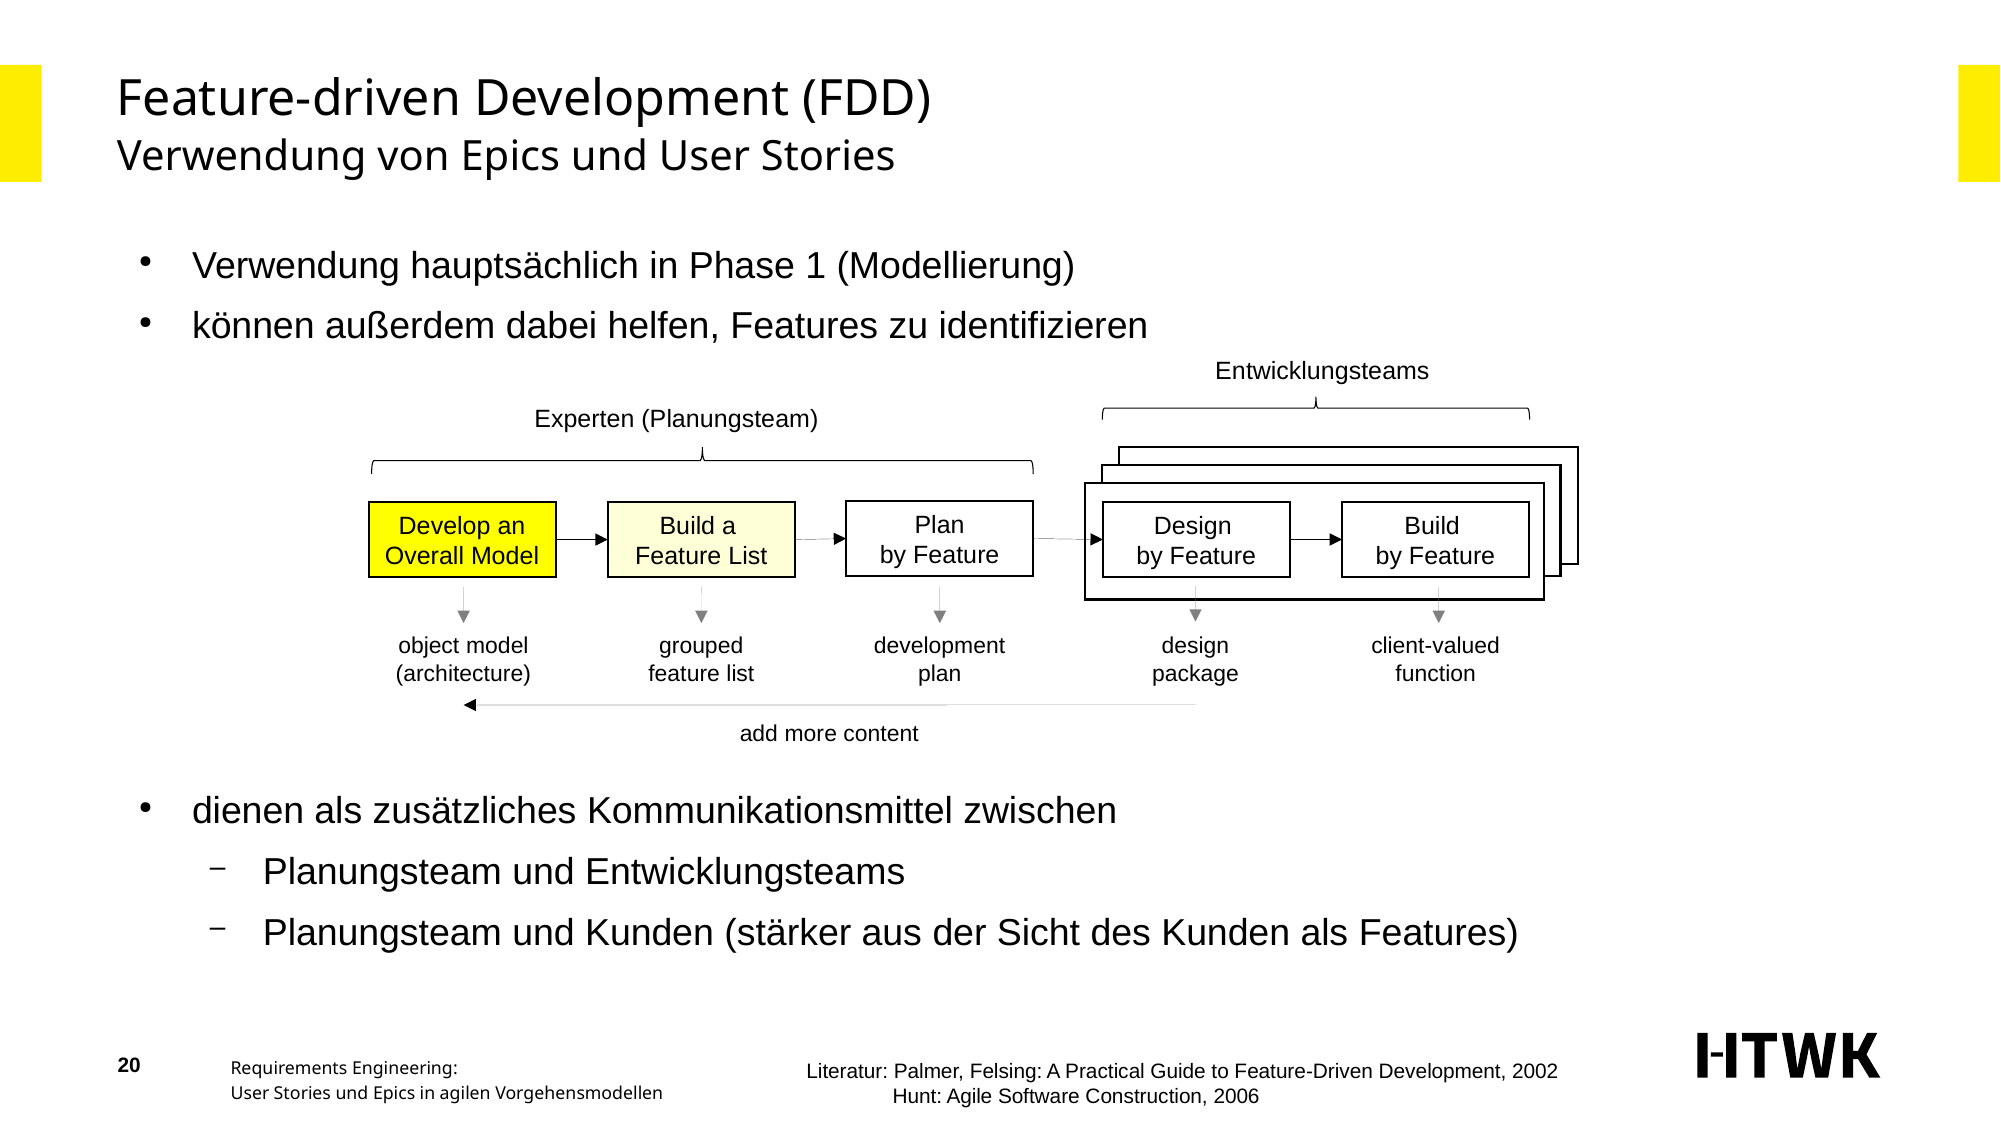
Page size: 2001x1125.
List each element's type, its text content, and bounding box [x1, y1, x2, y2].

text_box grouped feature list [607, 623, 795, 694]
text_box development plan [846, 623, 1034, 694]
text_box design package [1101, 623, 1289, 694]
text_box Experten (Planungsteam) [519, 395, 834, 441]
text_box object model (architecture) [369, 623, 558, 694]
text_box Verwendung hauptsächlich in Phase 1 (Modellierung) können außerdem dabei helfen, Features zu identifizieren dienen als zusätzliches Kommunikationsmittel zwischen Planungsteam und Entwicklungsteams Planungsteam und Kunden (stärker aus der Sicht des Kunden als Features) [121, 237, 1891, 1002]
text_box [1085, 447, 1579, 600]
text_box Build by Feature [1342, 502, 1530, 577]
text_box Literatur: Palmer, Felsing: A Practical Guide to Feature-Driven Development, 2002 Hunt: Agile Software Construction, 2006 [791, 1050, 1594, 1115]
text_box add more content [648, 710, 1011, 754]
text_box Build a Feature List [607, 502, 795, 577]
text_box Design by Feature [1102, 502, 1291, 577]
text_box Develop an Overall Model [368, 502, 556, 577]
title Feature-driven Development (FDD) Verwendung von Epics und User Stories [116, 60, 1882, 178]
text_box client-valued function [1342, 623, 1530, 694]
text_box Entwicklungsteams [1200, 347, 1445, 393]
text_box Plan by Feature [846, 501, 1034, 576]
